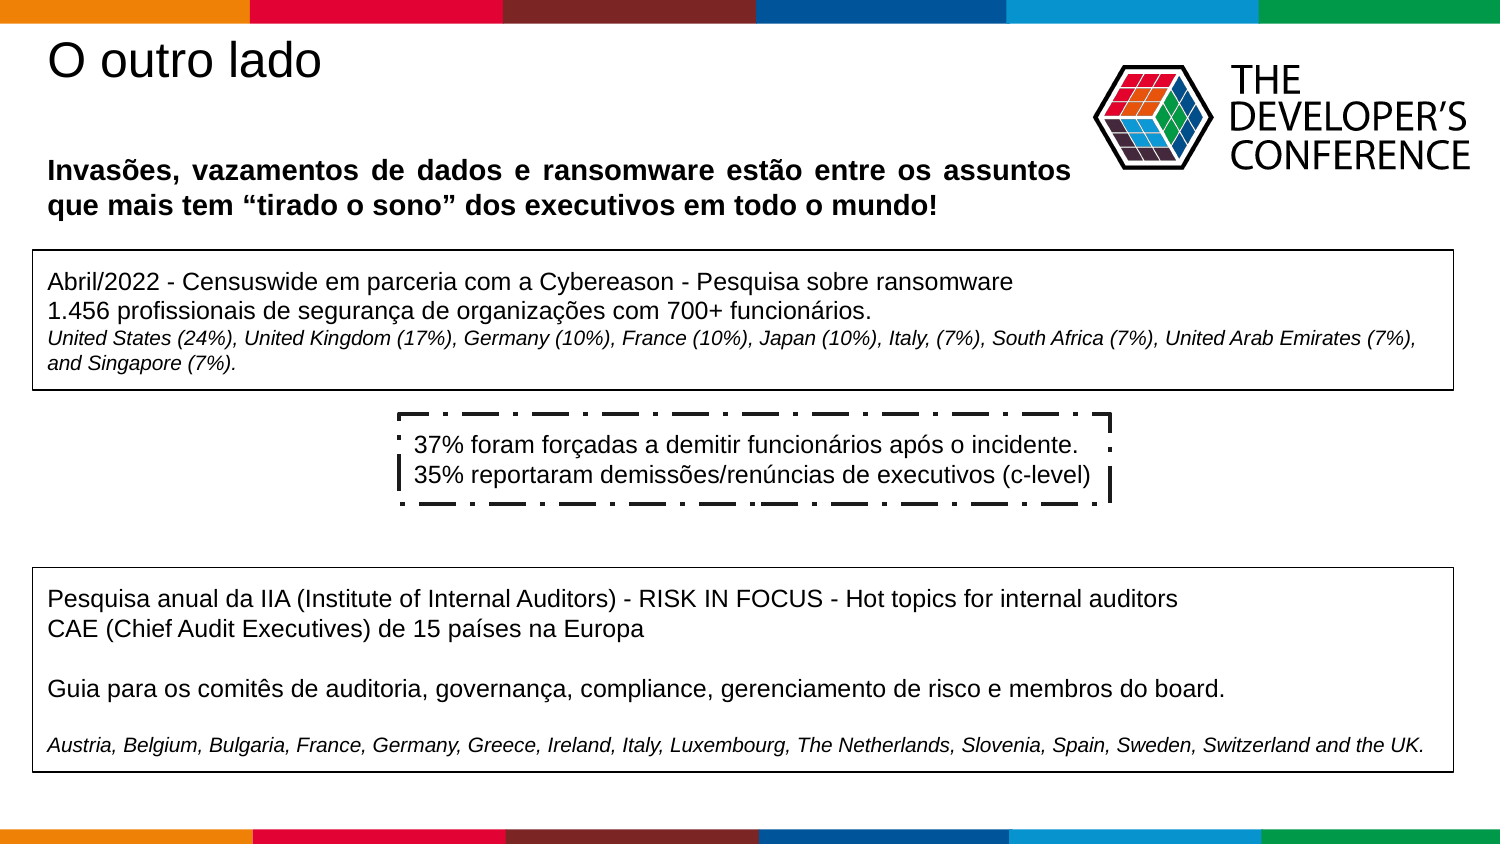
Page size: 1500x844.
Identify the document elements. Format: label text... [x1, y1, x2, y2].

text_box 37% foram forçadas a demitir funcionários após o incidente. 35% reportaram demissões/renúncias de executivos (c-level) [399, 413, 1111, 504]
text_box Pesquisa anual da IIA (Institute of Internal Auditors) - RISK IN FOCUS - Hot topics for internal auditors CAE (Chief Audit Executives) de 15 países na Europa Guia para os comitês de auditoria, governança, compliance, gerenciamento de risco e membros do board. Austria, Belgium, Bulgaria, France, Germany, Greece, Ireland, Italy, Luxembourg, The Netherlands, Slovenia, Spain, Sweden, Switzerland and the UK. [32, 567, 1454, 773]
picture [1075, 47, 1486, 186]
text_box Invasões, vazamentos de dados e ransomware estão entre os assuntos que mais tem “tirado o sono” dos executivos em todo o mundo! [32, 136, 1088, 237]
title O outro lado [32, 12, 1430, 111]
text_box Abril/2022 - Censuswide em parceria com a Cybereason - Pesquisa sobre ransomware 1.456 profissionais de segurança de organizações com 700+ funcionários. United States (24%), United Kingdom (17%), Germany (10%), France (10%), Japan (10%), Italy, (7%), South Africa (7%), United Arab Emirates (7%), and Singapore (7%). [32, 249, 1454, 390]
